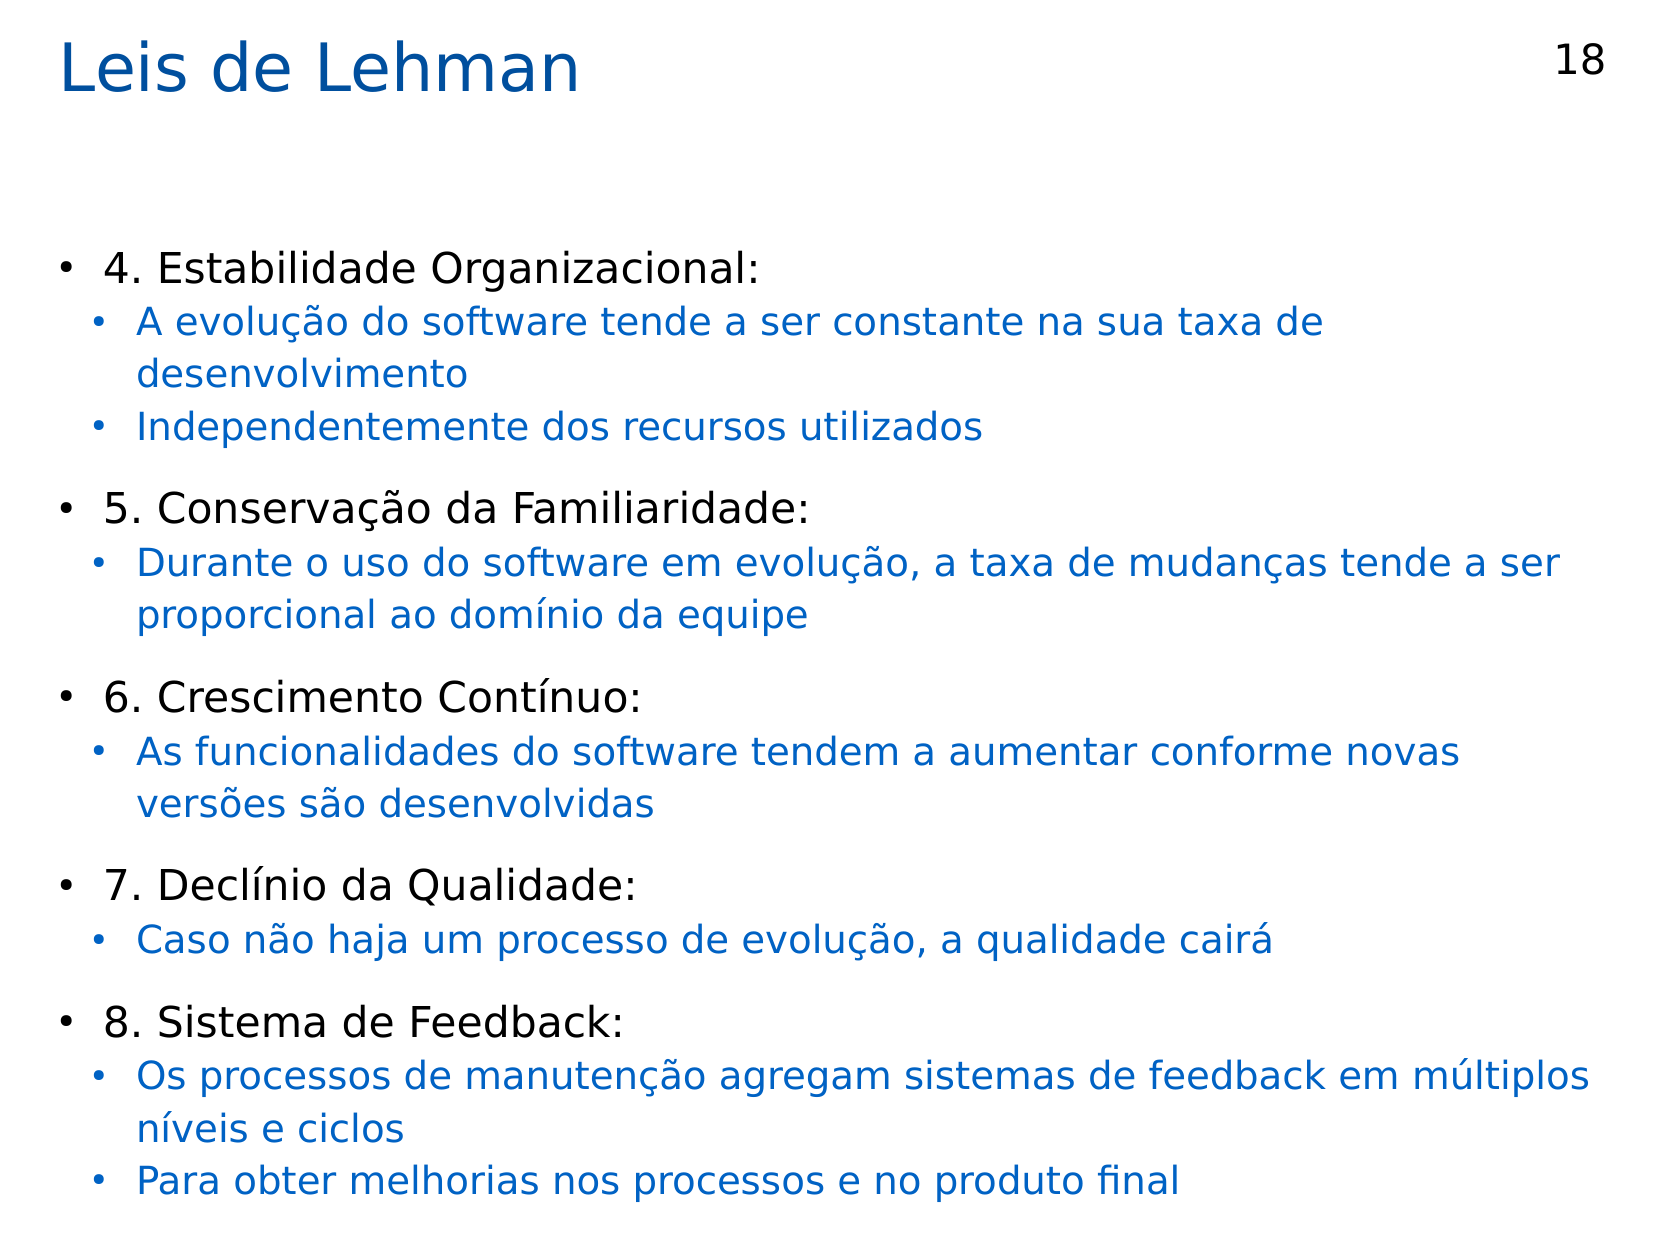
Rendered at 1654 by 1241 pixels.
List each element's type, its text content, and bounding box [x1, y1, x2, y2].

title Leis de Lehman [59, 29, 1506, 148]
list 4. Estabilidade Organizacional: A evolução do software tende a ser constante na sua taxa de desenvolvimento Independentemente dos recursos utilizados 5. Conservação da Familiaridade: Durante o uso do software em evolução, a taxa de mudanças tende a ser proporcional ao domínio da equipe 6. Crescimento Contínuo: As funcionalidades do software tendem a aumentar conforme novas versões são desenvolvidas 7. Declínio da Qualidade: Caso não haja um processo de evolução, a qualidade cairá 8. Sistema de Feedback: Os processos de manutenção agregam sistemas de feedback em múltiplos níveis e ciclos Para obter melhorias nos processos e no produto final [59, 236, 1595, 1211]
